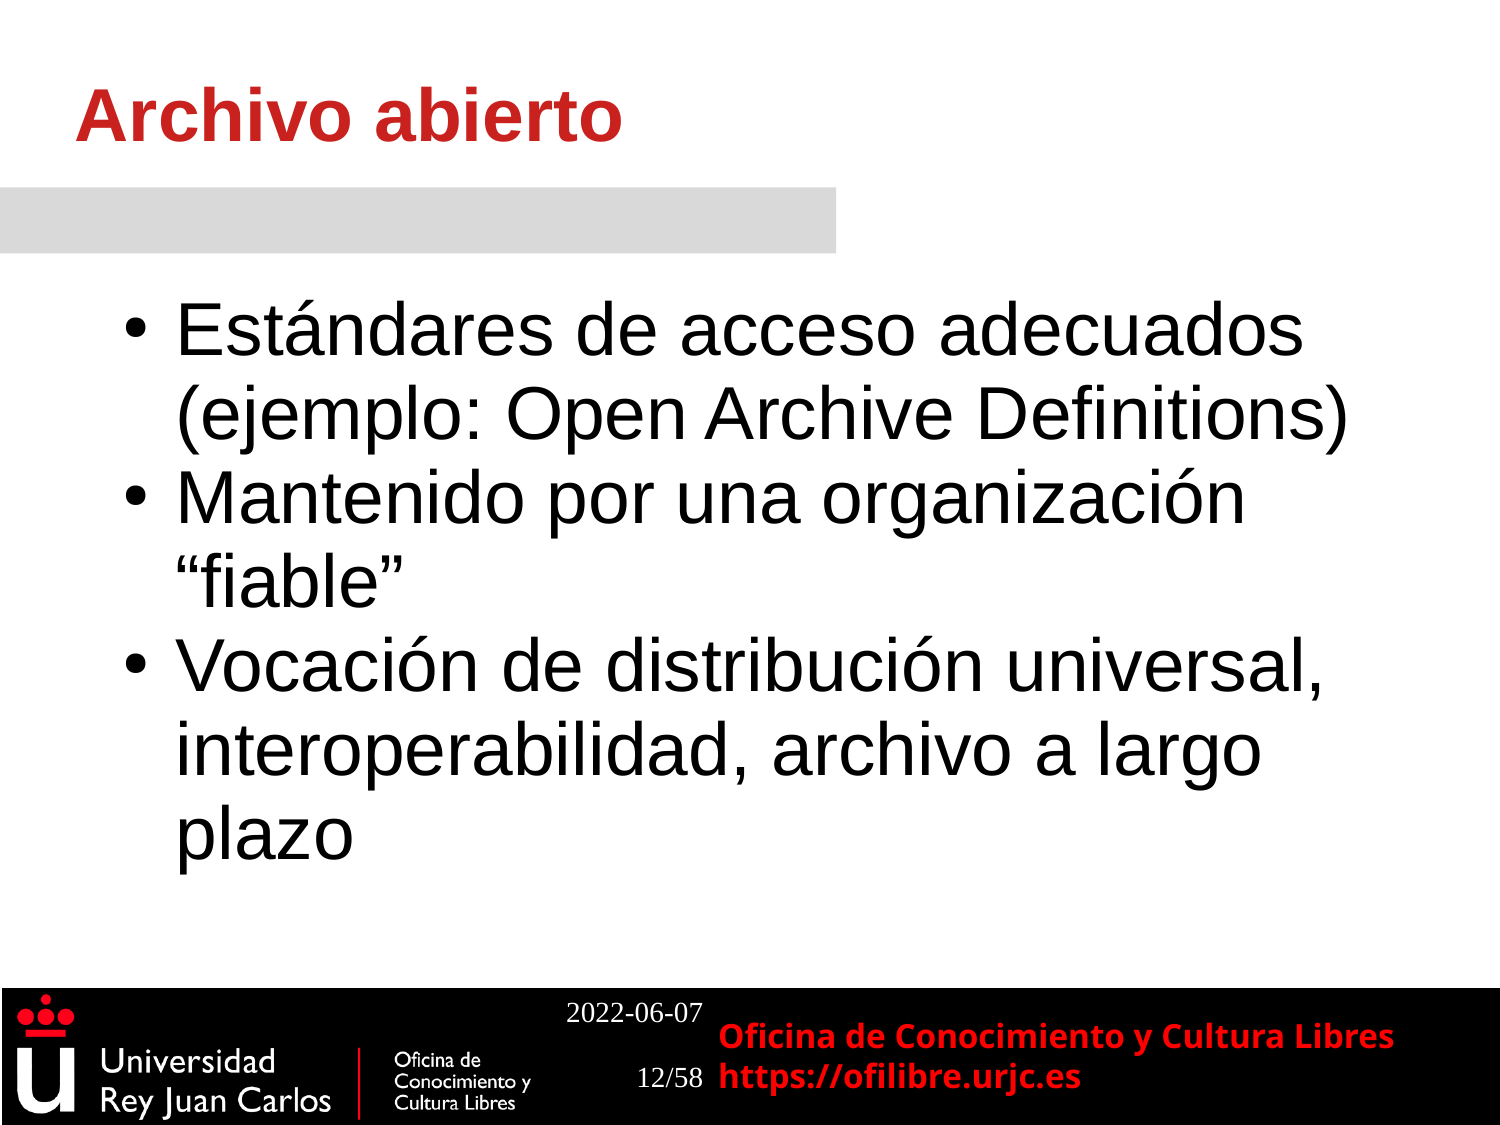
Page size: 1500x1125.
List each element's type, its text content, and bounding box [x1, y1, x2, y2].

picture [17, 994, 531, 1120]
text_box Estándares de acceso adecuados (ejemplo: Open Archive Definitions) Mantenido por una organización “fiable” Vocación de distribución universal, interoperabilidad, archivo a largo plazo [90, 280, 1381, 967]
text_box Archivo abierto [60, 66, 691, 249]
title [75, 7, 1425, 196]
